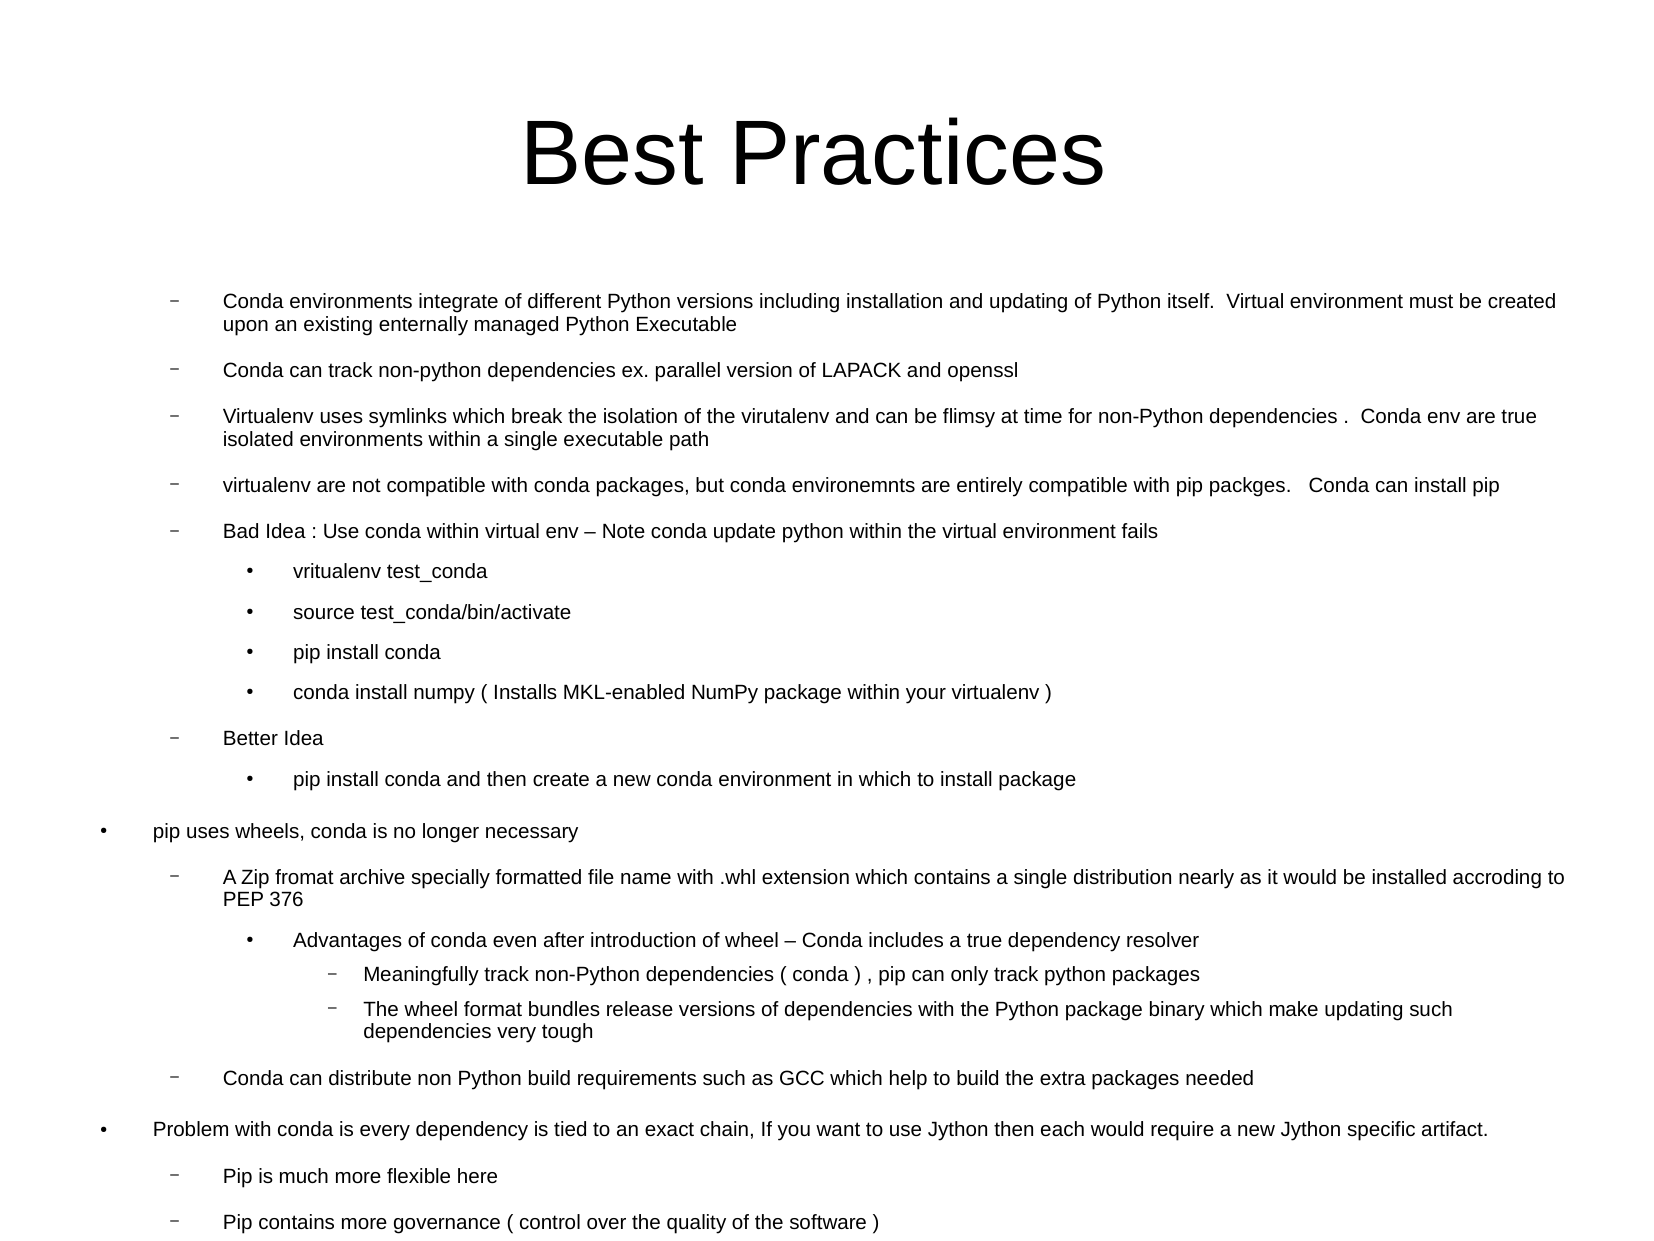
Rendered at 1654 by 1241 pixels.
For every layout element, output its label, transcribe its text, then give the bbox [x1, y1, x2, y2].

title Best Practices [82, 49, 1571, 257]
list Conda environments integrate of different Python versions including installation and updating of Python itself. Virtual environment must be created upon an existing enternally managed Python Executable Conda can track non-python dependencies ex. parallel version of LAPACK and openssl Virtualenv uses symlinks which break the isolation of the virutalenv and can be flimsy at time for non-Python dependencies . Conda env are true isolated environments within a single executable path virtualenv are not compatible with conda packages, but conda environemnts are entirely compatible with pip packges. Conda can install pip Bad Idea : Use conda within virtual env – Note conda update python within the virtual environment fails vritualenv test_conda source test_conda/bin/activate pip install conda conda install numpy ( Installs MKL-enabled NumPy package within your virtualenv ) Better Idea pip install conda and then create a new conda environment in which to install package pip uses wheels, conda is no longer necessary A Zip fromat archive specially formatted file name with .whl extension which contains a single distribution nearly as it would be installed accroding to PEP 376 Advantages of conda even after introduction of wheel – Conda includes a true dependency resolver Meaningfully track non-Python dependencies ( conda ) , pip can only track python packages The wheel format bundles release versions of dependencies with the Python package binary which make updating such dependencies very tough Conda can distribute non Python build requirements such as GCC which help to build the extra packages needed Problem with conda is every dependency is tied to an exact chain, If you want to use Jython then each would require a new Jython specific artifact. Pip is much more flexible here Pip contains more governance ( control over the quality of the software ) [82, 290, 1571, 1241]
